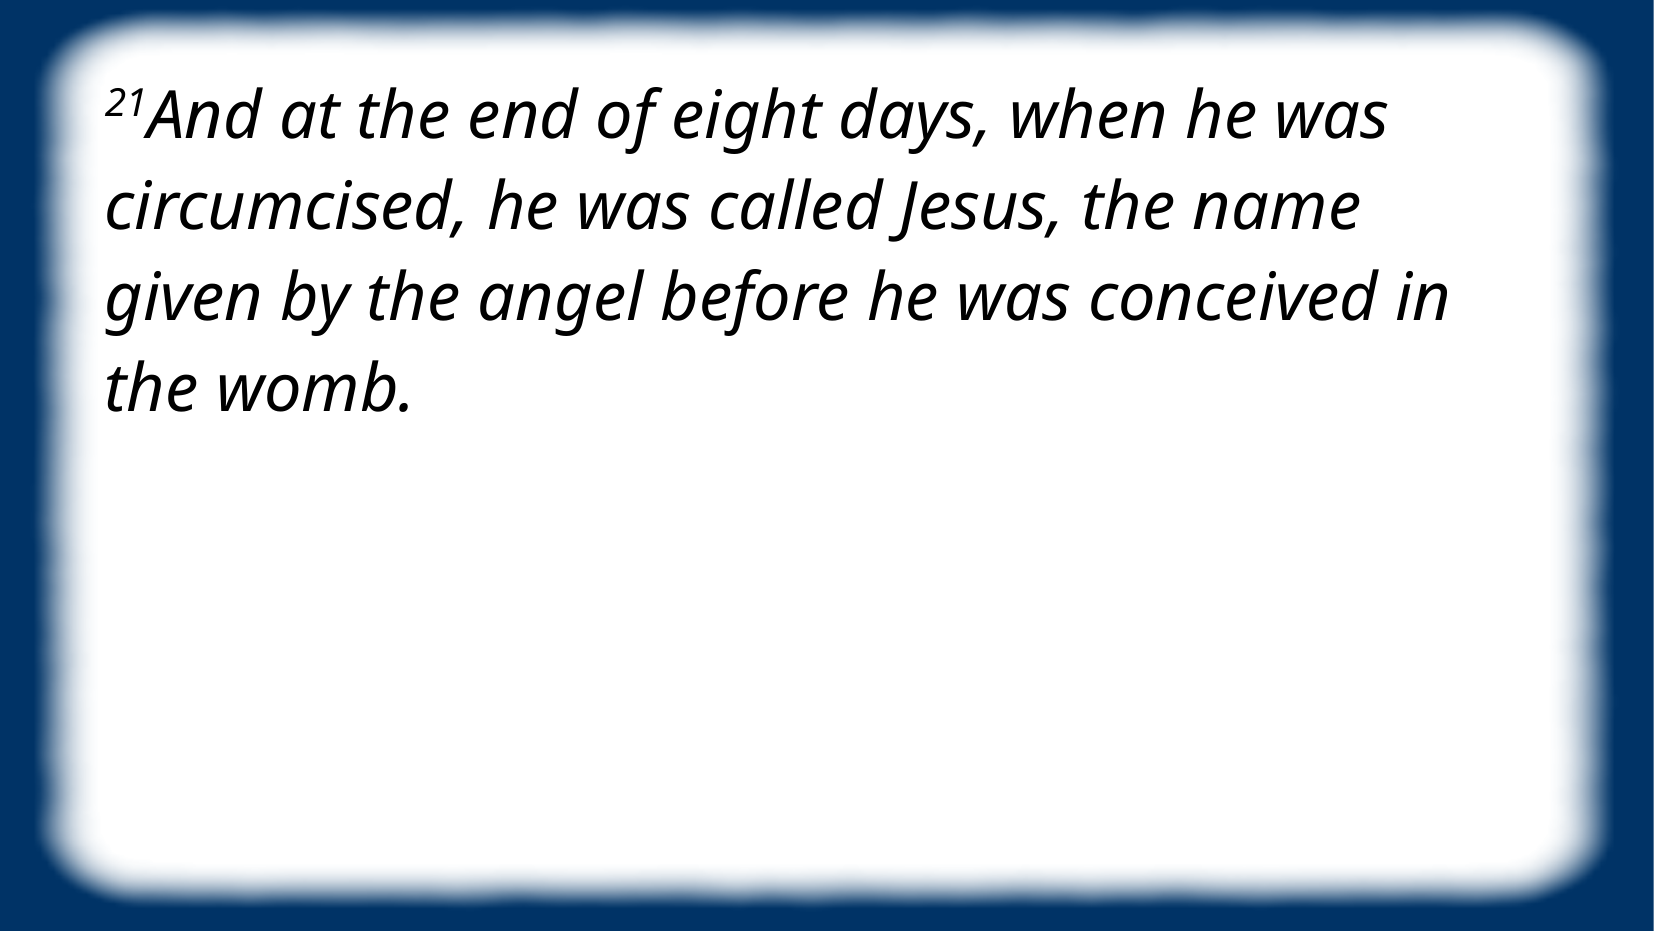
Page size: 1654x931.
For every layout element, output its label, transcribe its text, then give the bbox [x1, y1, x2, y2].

text_box 21And at the end of eight days, when he was circumcised, he was called Jesus, the name given by the angel before he was conceived in the womb. [90, 60, 1546, 481]
picture [0, 0, 1654, 931]
